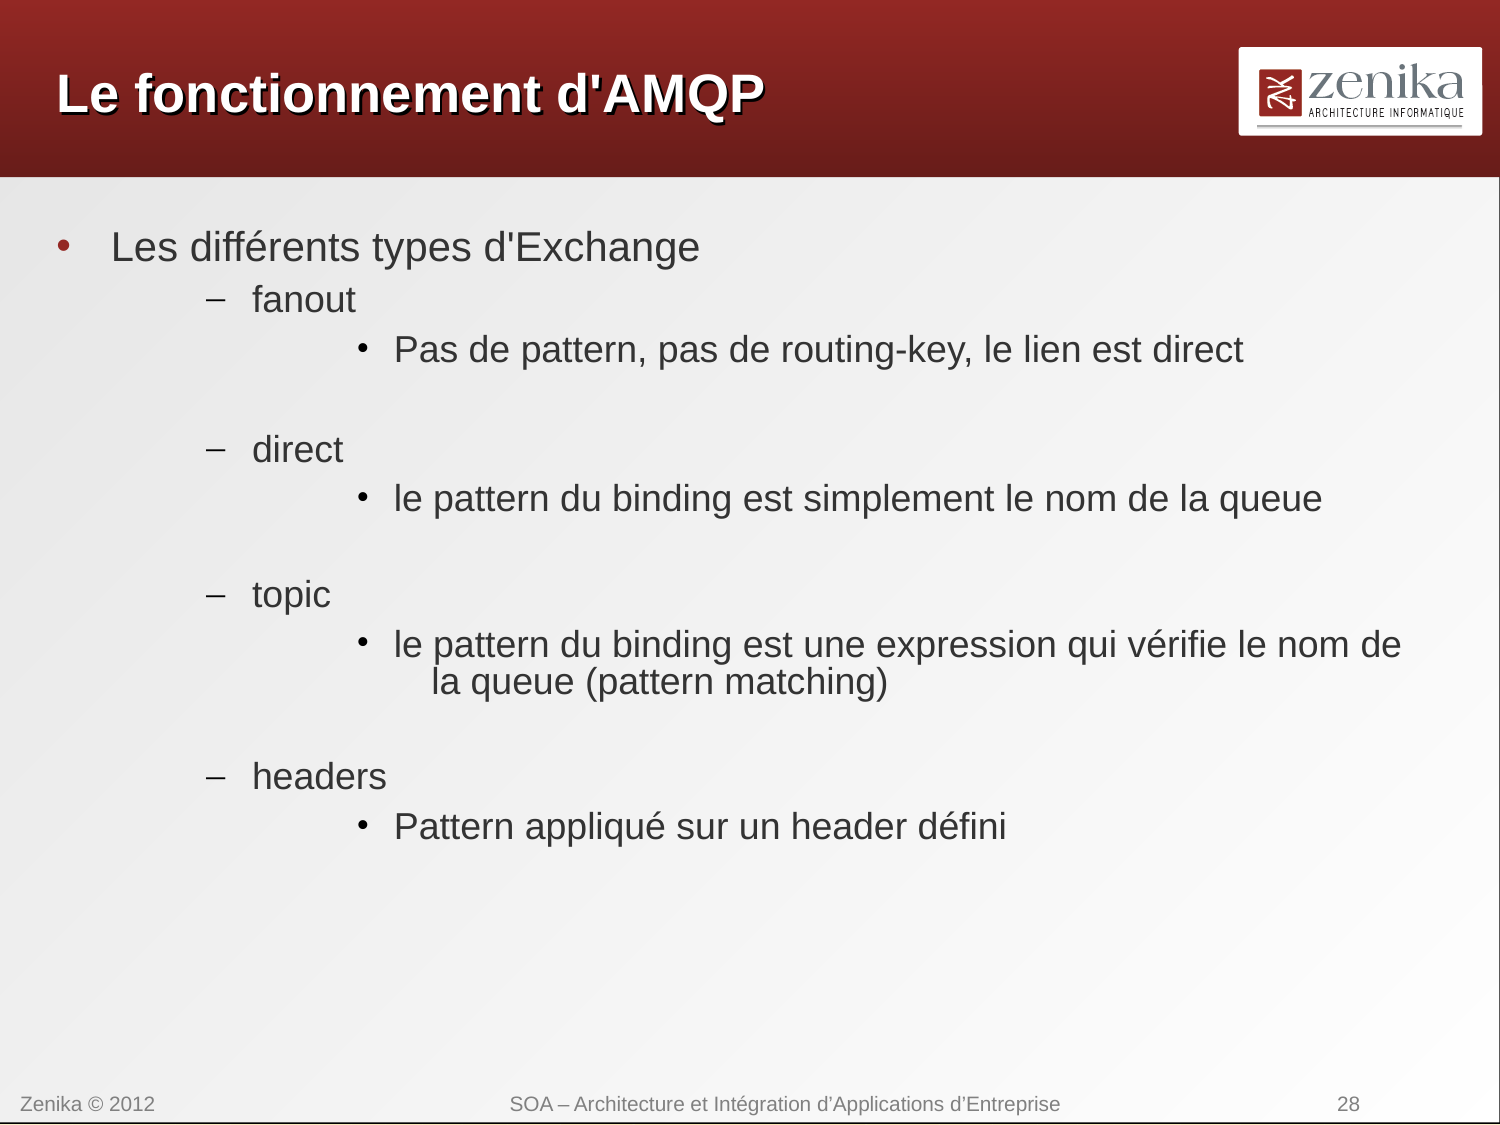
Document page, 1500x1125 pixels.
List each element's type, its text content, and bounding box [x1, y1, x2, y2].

text_box Les différents types d'Exchange fanout Pas de pattern, pas de routing-key, le lien est direct direct le pattern du binding est simplement le nom de la queue topic le pattern du binding est une expression qui vérifie le nom de la queue (pattern matching) headers Pattern appliqué sur un header défini [41, 221, 1452, 1031]
text_box Le fonctionnement d'AMQP [41, 16, 1223, 178]
